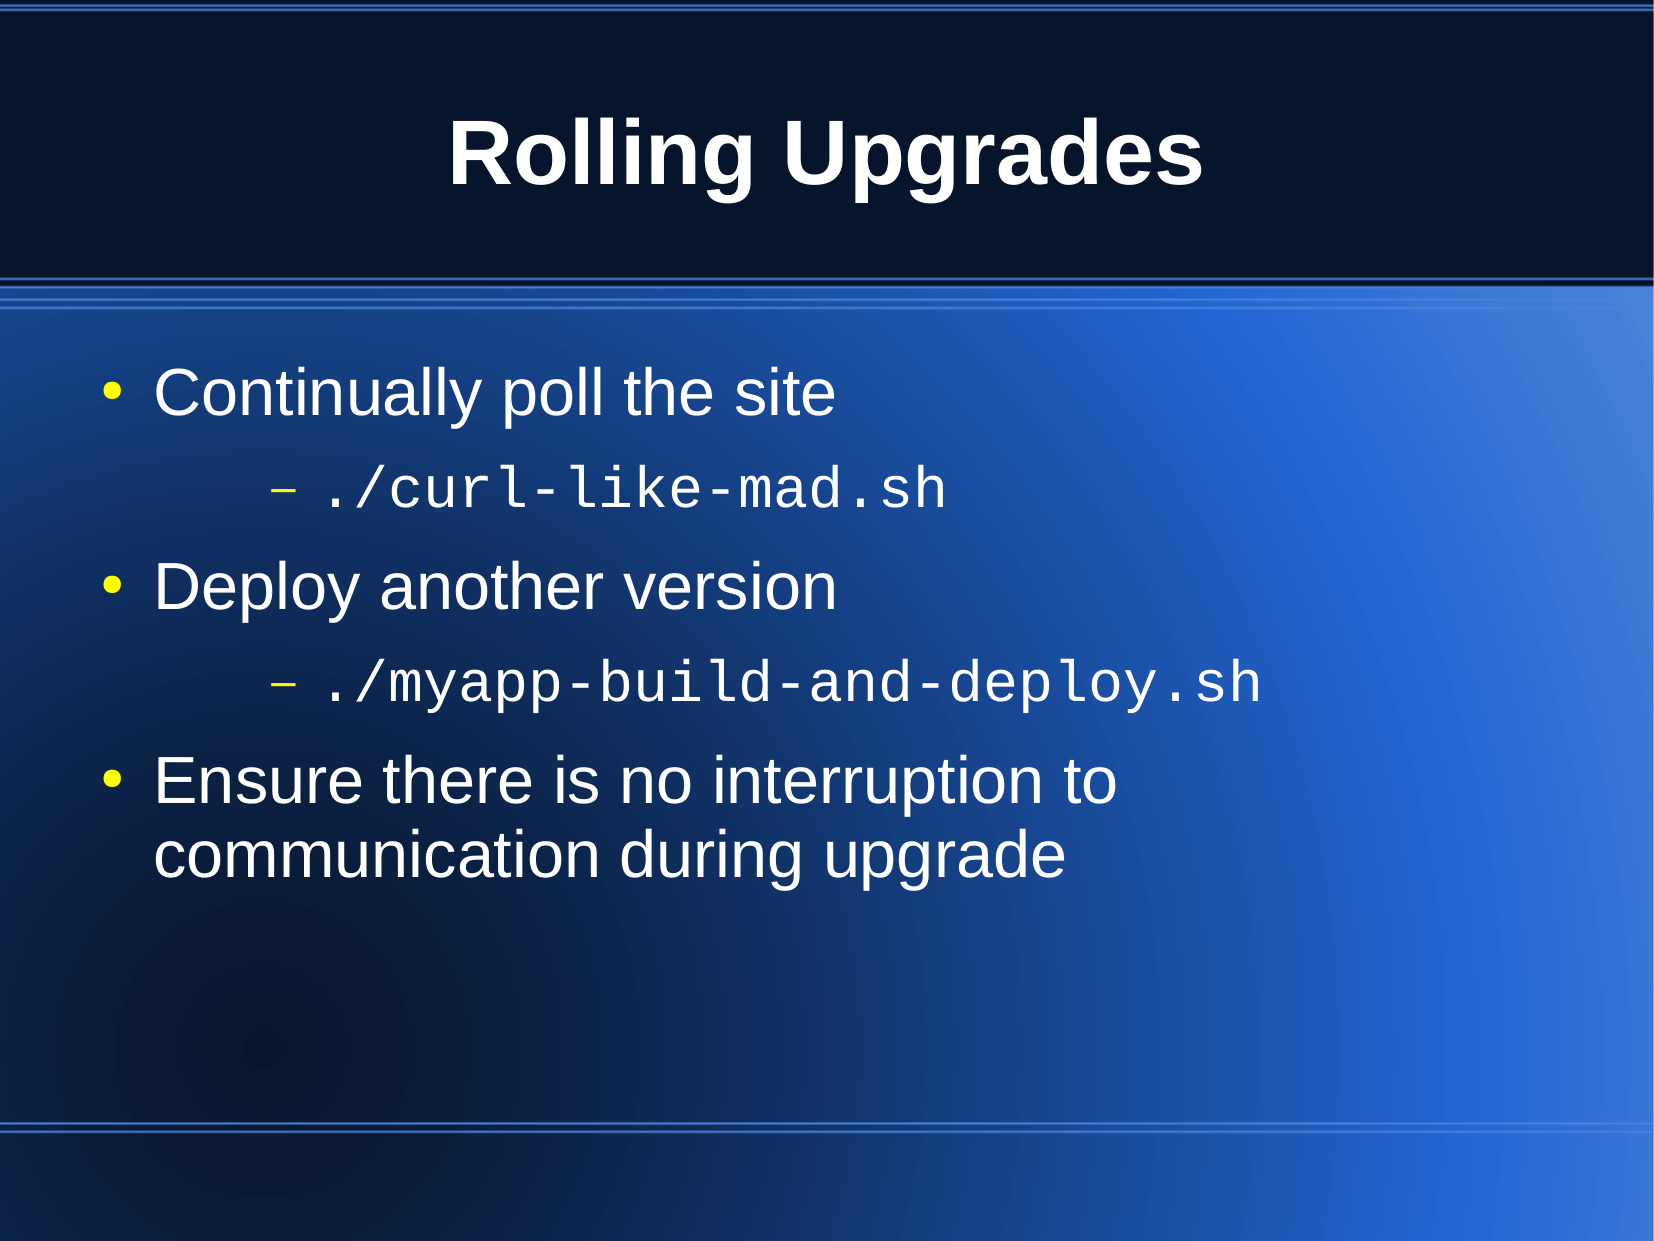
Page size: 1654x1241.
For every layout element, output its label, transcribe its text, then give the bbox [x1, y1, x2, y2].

picture [0, 0, 1654, 1241]
list Continually poll the site ./curl-like-mad.sh Deploy another version ./myapp-build-and-deploy.sh Ensure there is no interruption to communication during upgrade [82, 355, 1571, 1058]
title Rolling Upgrades [82, 49, 1571, 257]
